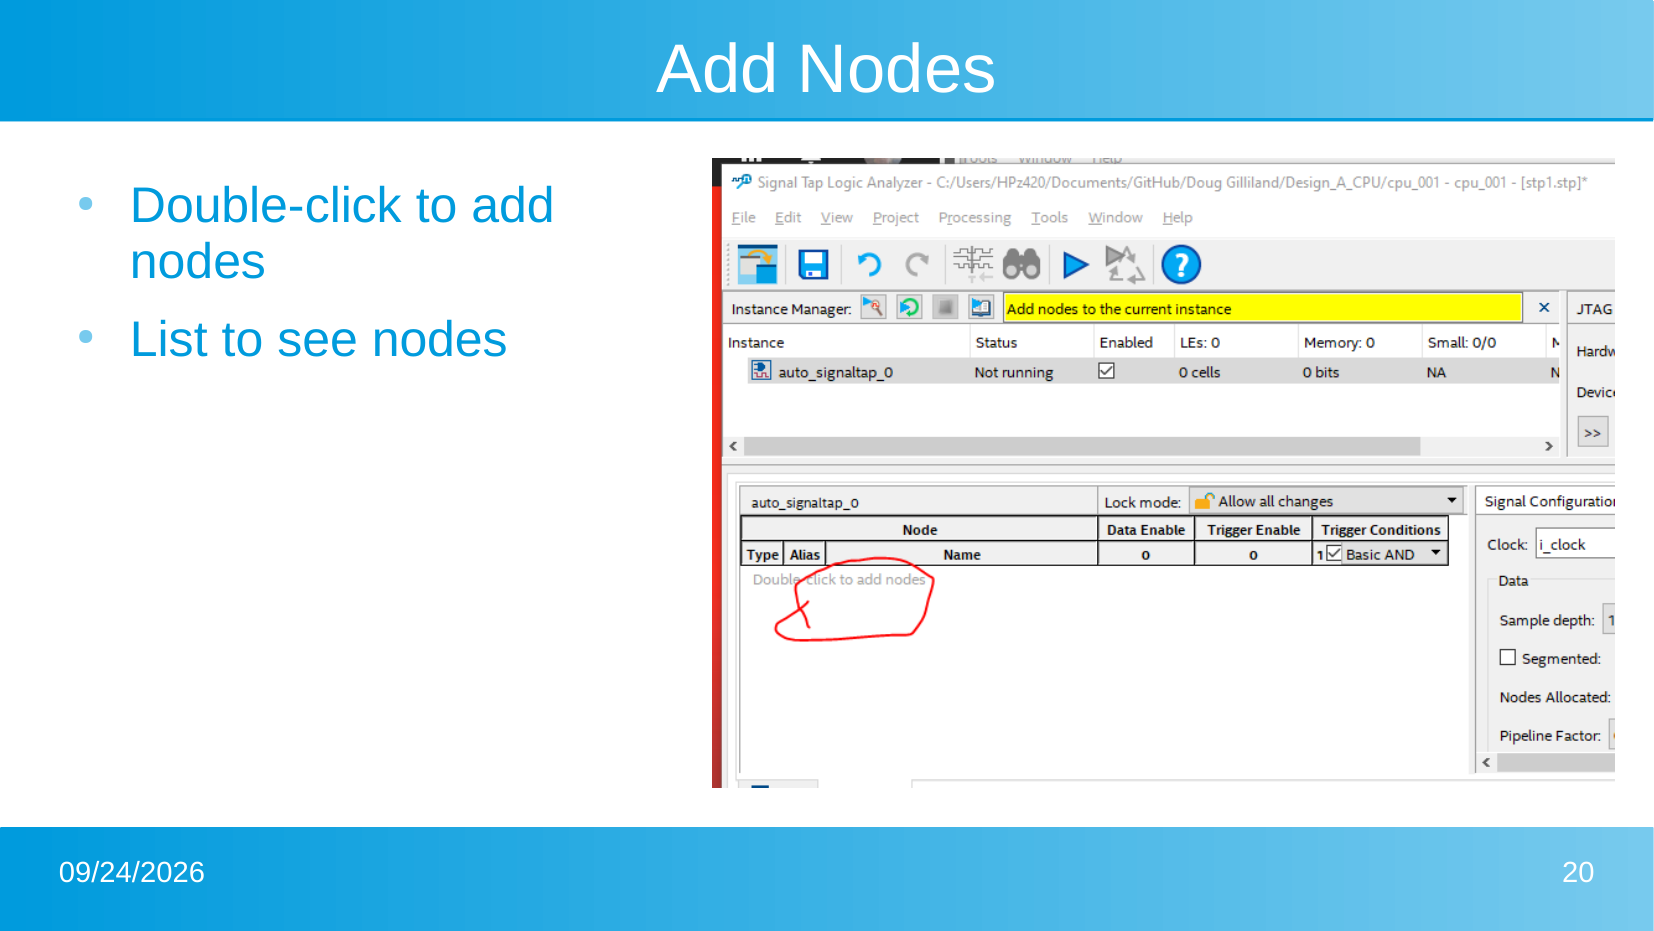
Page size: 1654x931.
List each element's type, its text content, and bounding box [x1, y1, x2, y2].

list Double-click to add nodes List to see nodes [59, 177, 676, 768]
title Add Nodes [59, 29, 1595, 108]
picture [712, 158, 1615, 788]
